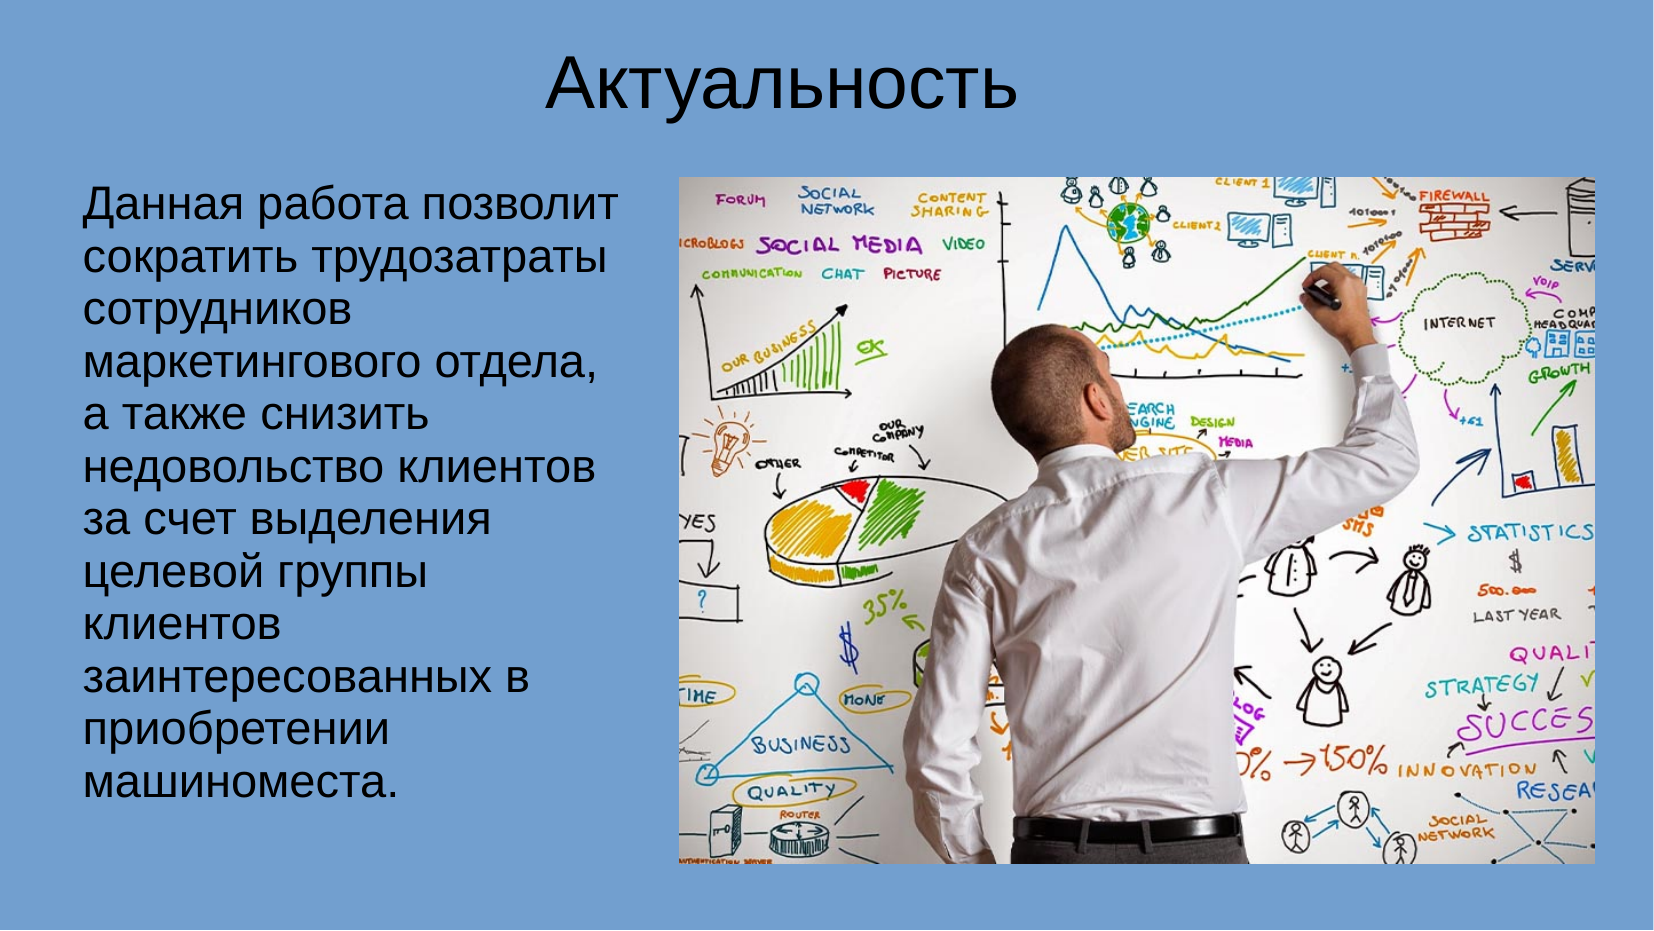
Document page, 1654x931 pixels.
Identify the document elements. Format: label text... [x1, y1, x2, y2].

title Актуальность [531, 29, 1034, 136]
picture [679, 177, 1595, 864]
list Данная работа позволит сократить трудозатраты сотрудников маркетингового отдела, а также снизить недовольство клиентов за счет выделения целевой группы клиентов заинтересованных в приобретении машиноместа. [82, 177, 621, 857]
